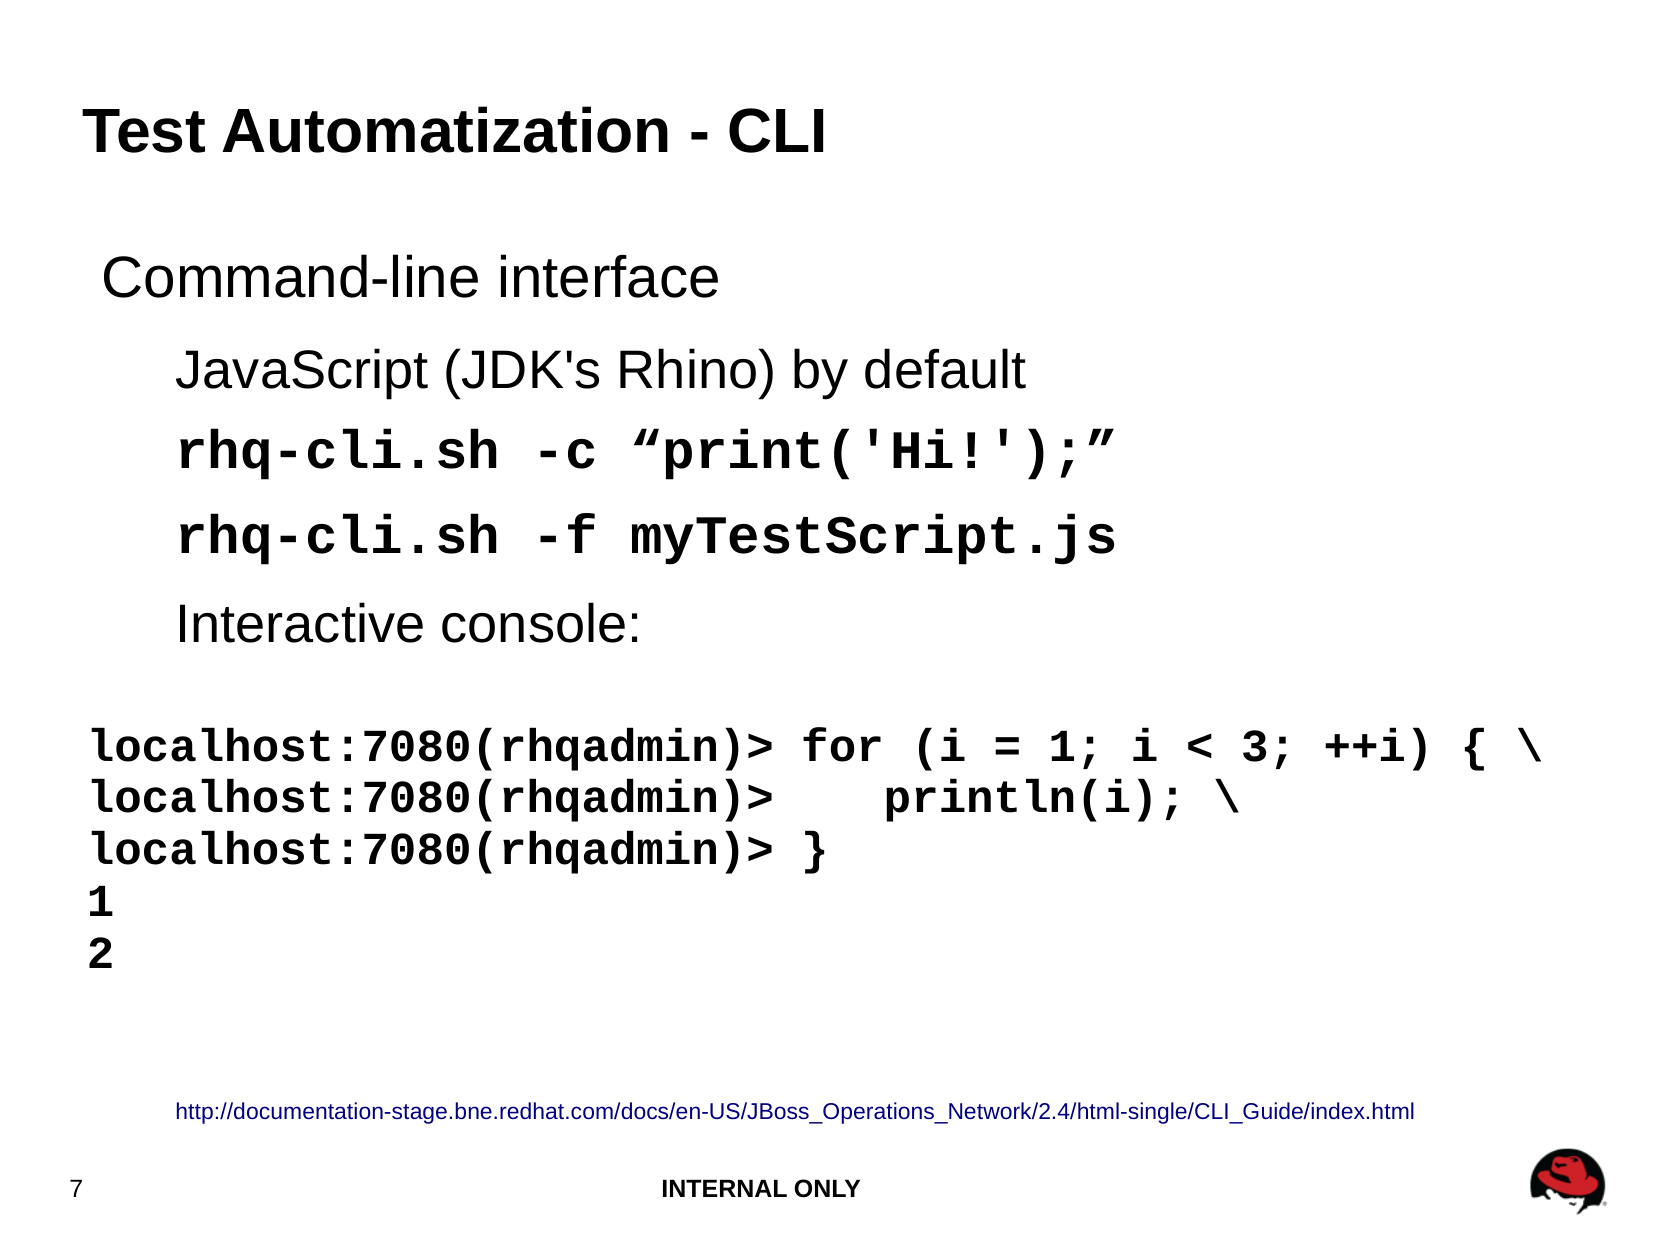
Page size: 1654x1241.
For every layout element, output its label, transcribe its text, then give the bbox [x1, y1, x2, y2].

list Command-line interface JavaScript (JDK's Rhino) by default rhq-cli.sh -c “print('Hi!');” rhq-cli.sh -f myTestScript.js Interactive console: http://documentation-stage.bne.redhat.com/docs/en-US/JBoss_Operations_Network/2.4/html-single/CLI_Guide/index.html [86, 982, 1576, 1125]
title Test Automatization - CLI [82, 37, 1571, 226]
list localhost:7080(rhqadmin)> for (i = 1; i < 3; ++i) { \ localhost:7080(rhqadmin)> println(i); \ localhost:7080(rhqadmin)> } 1 2 [86, 723, 1576, 982]
picture [1529, 1146, 1613, 1224]
list Command-line interface JavaScript (JDK's Rhino) by default rhq-cli.sh -c “print('Hi!');” rhq-cli.sh -f myTestScript.js Interactive console: http://documentation-stage.bne.redhat.com/docs/en-US/JBoss_Operations_Network/2.4/html-single/CLI_Guide/index.html [86, 244, 1576, 723]
